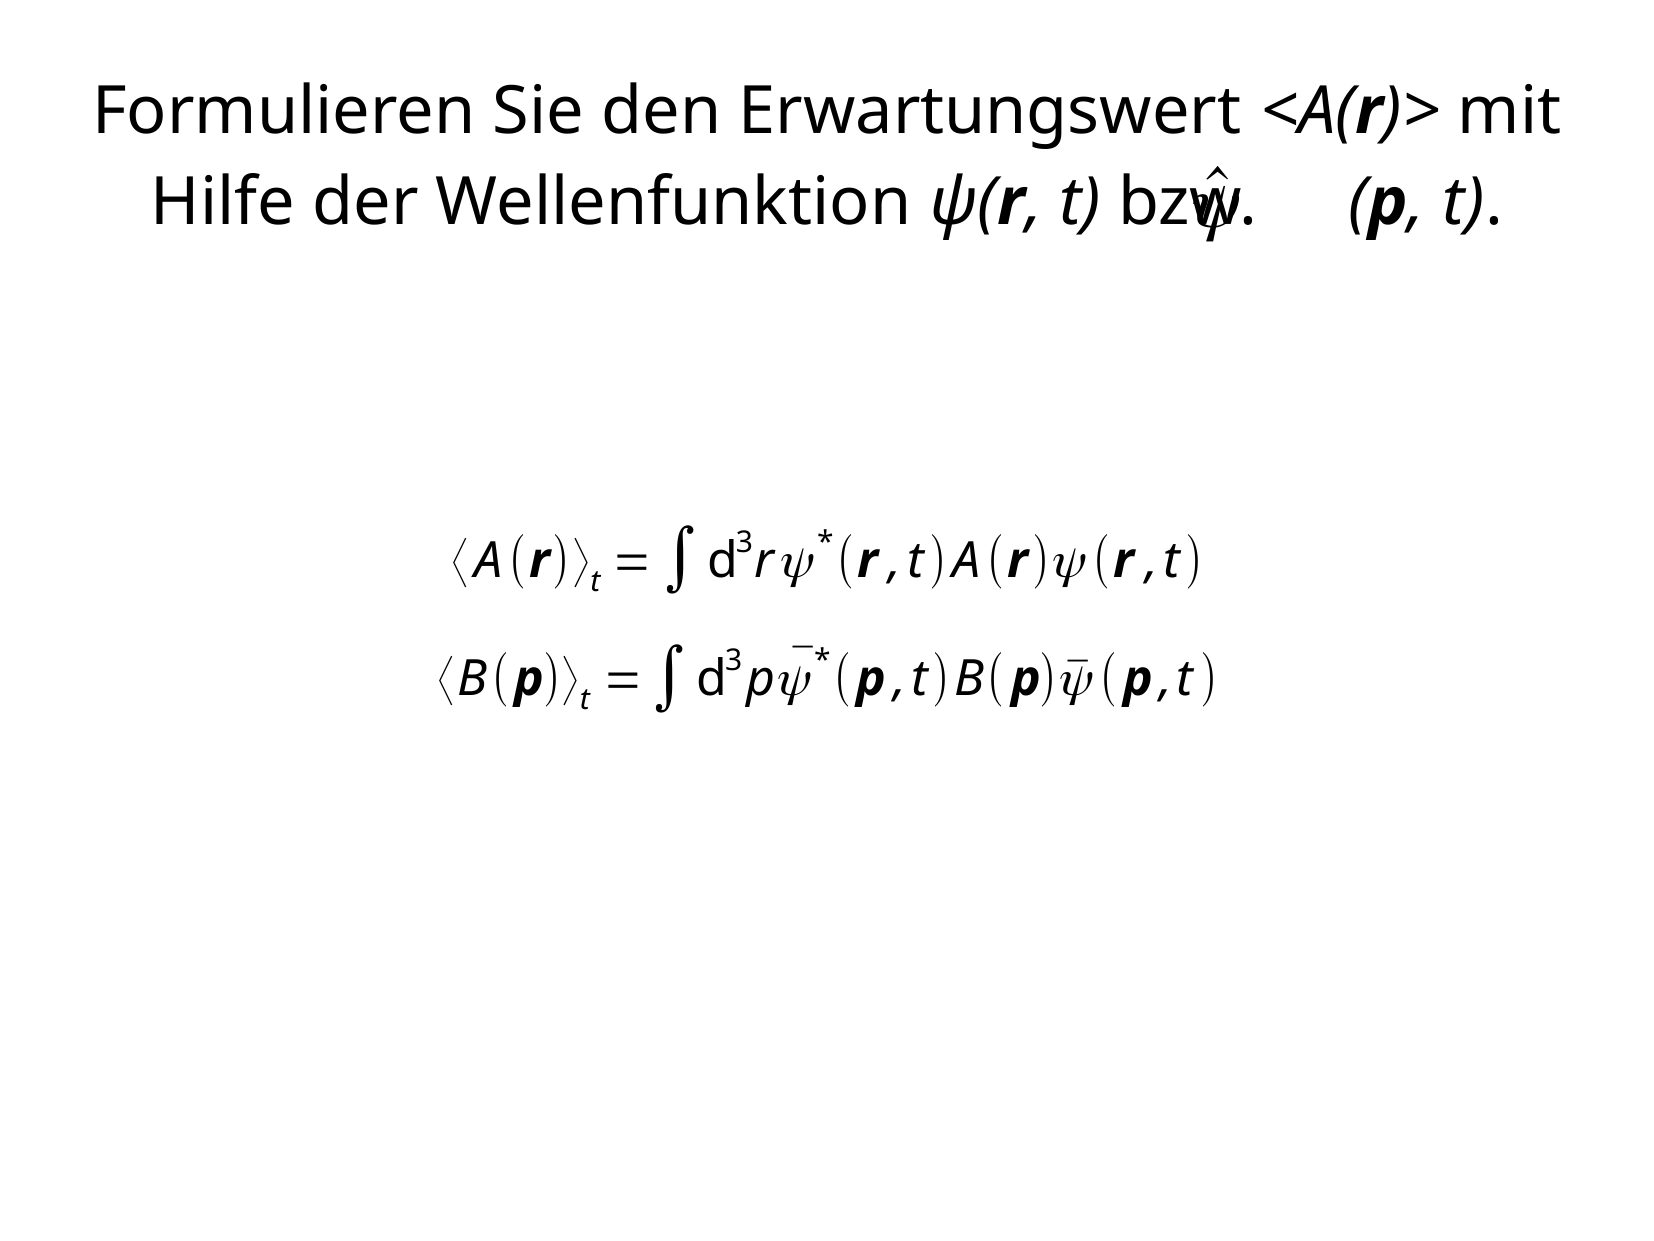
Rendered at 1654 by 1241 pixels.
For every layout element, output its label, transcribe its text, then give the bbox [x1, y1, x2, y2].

title Formulieren Sie den Erwartungswert <A(r)> mit Hilfe der Wellenfunktion ψ(r, t) bzw. (p, t). [82, 49, 1571, 257]
chart [1178, 162, 1254, 246]
chart [431, 641, 1223, 718]
chart [445, 522, 1209, 599]
